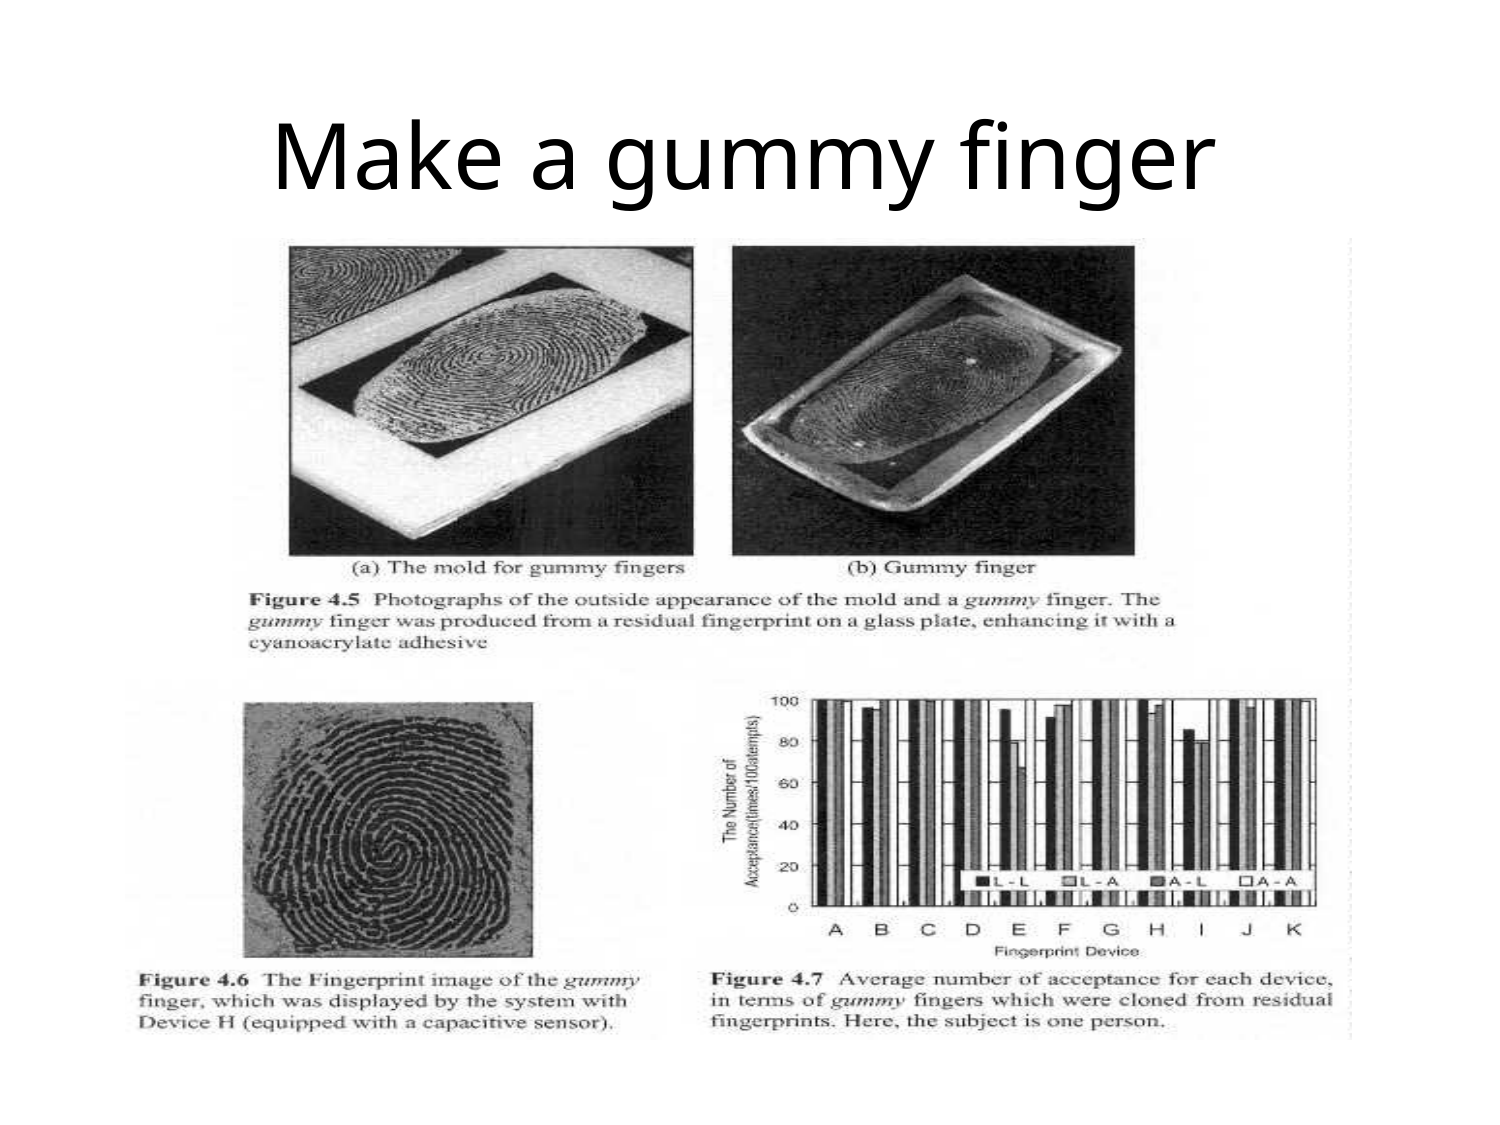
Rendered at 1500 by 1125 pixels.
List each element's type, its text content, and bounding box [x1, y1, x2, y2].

title Make a gummy finger [106, 59, 1382, 247]
picture [125, 238, 1352, 1040]
